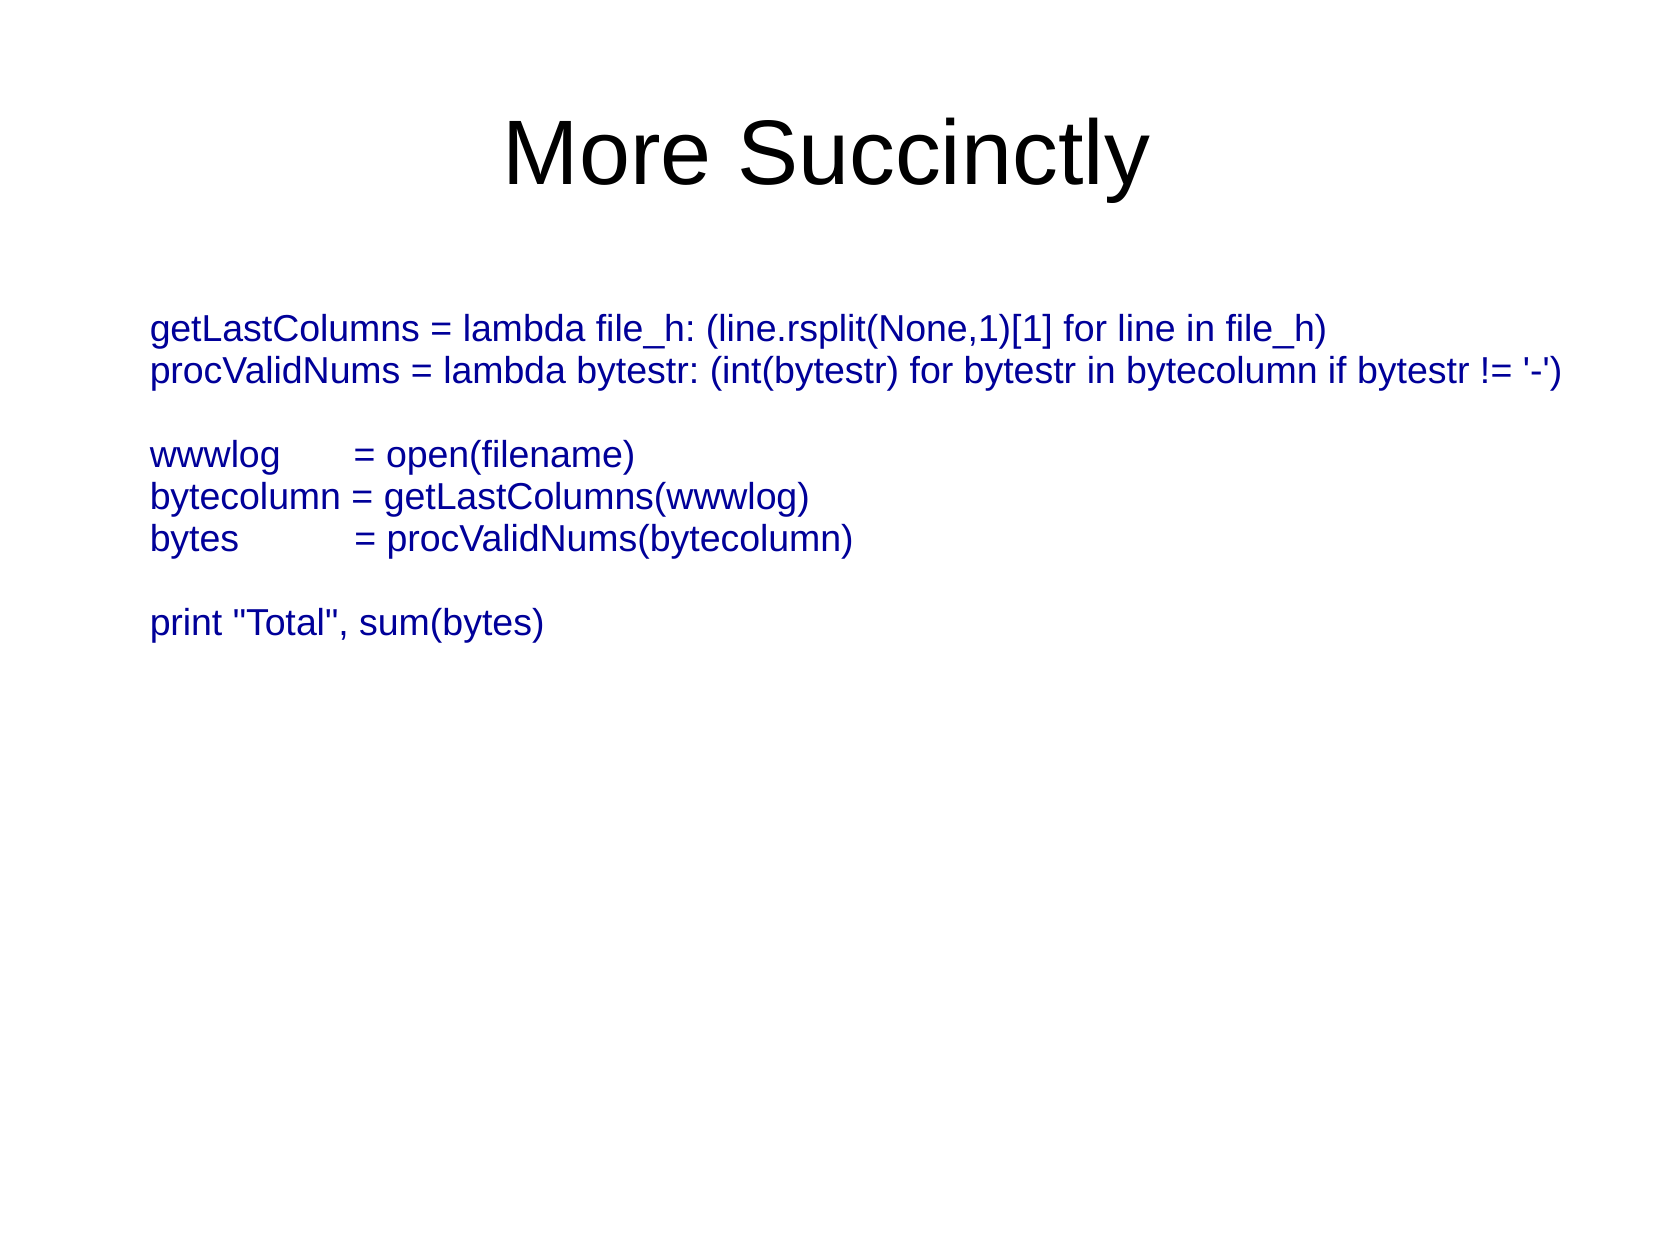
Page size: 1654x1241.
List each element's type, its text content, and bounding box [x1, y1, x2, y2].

title More Succinctly [82, 49, 1571, 257]
text_box getLastColumns = lambda file_h: (line.rsplit(None,1)[1] for line in file_h) procValidNums = lambda bytestr: (int(bytestr) for bytestr in bytecolumn if bytestr != '-') wwwlog = open(filename) bytecolumn = getLastColumns(wwwlog) bytes = procValidNums(bytecolumn) print "Total", sum(bytes) [135, 300, 1575, 651]
